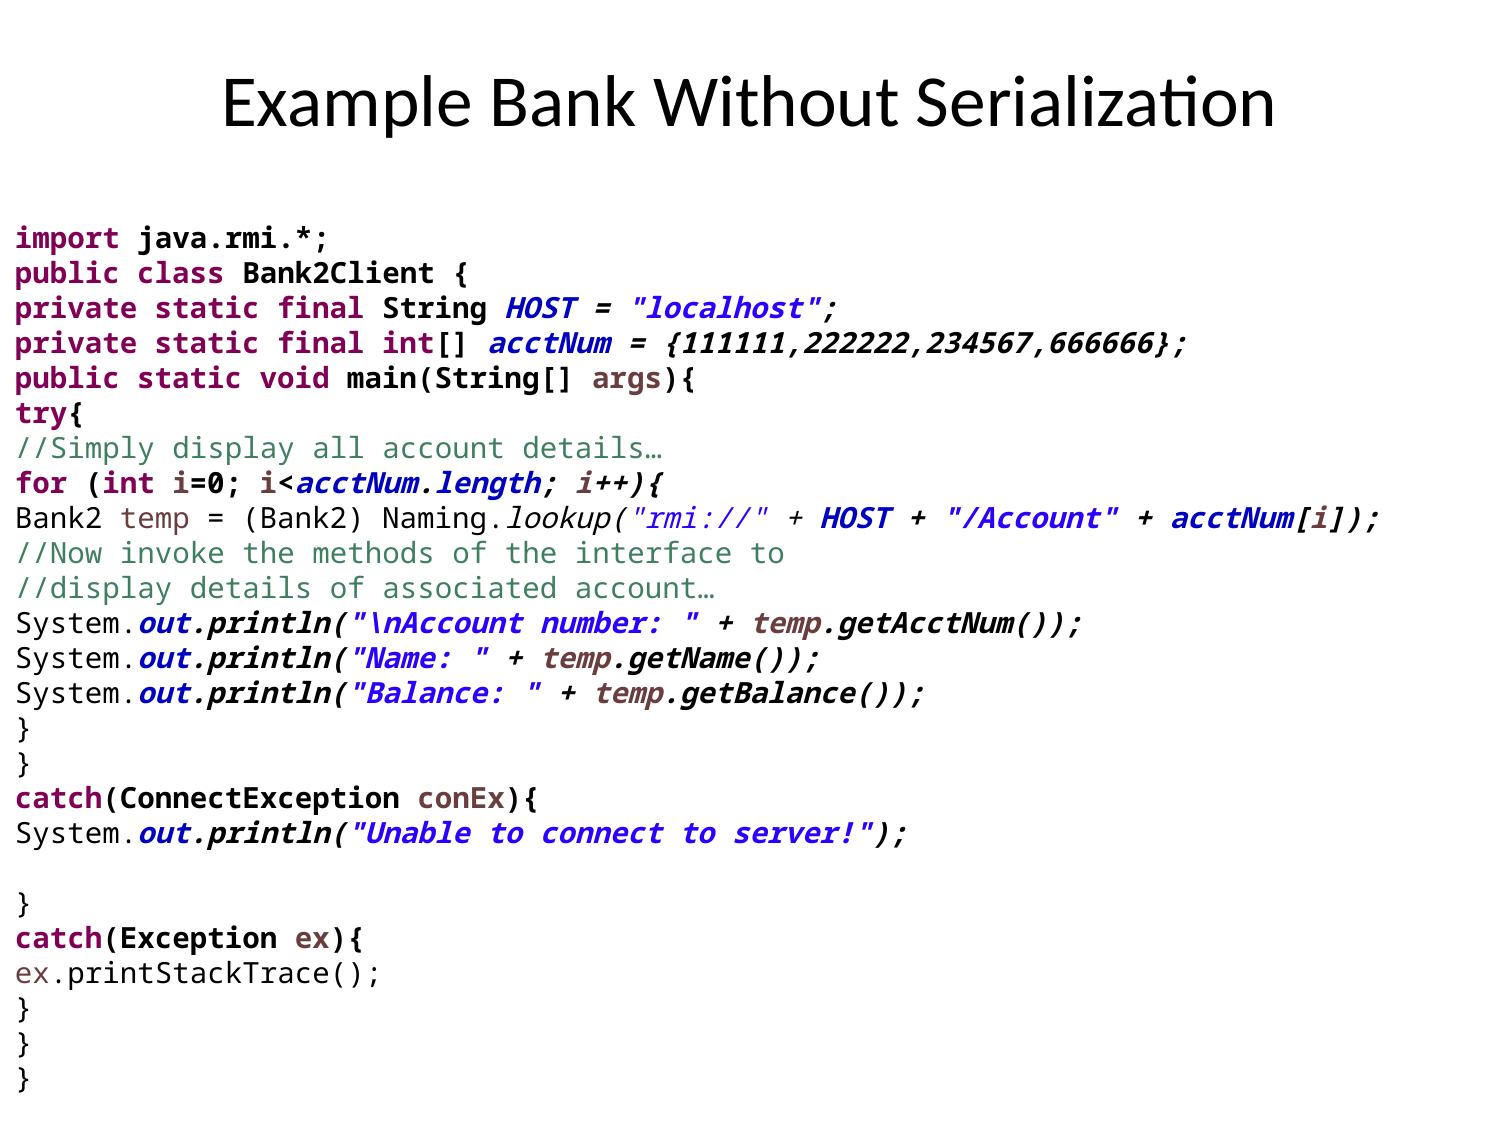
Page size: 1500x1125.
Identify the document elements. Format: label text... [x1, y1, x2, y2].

title Example Bank Without Serialization [75, 45, 1425, 150]
text_box import java.rmi.*; public class Bank2Client { private static final String HOST = "localhost"; private static final int[] acctNum = {111111,222222,234567,666666}; public static void main(String[] args){ try{ //Simply display all account details… for (int i=0; i<acctNum.length; i++){ Bank2 temp = (Bank2) Naming.lookup("rmi://" + HOST + "/Account" + acctNum[i]); //Now invoke the methods of the interface to //display details of associated account… System.out.println("\nAccount number: " + temp.getAcctNum()); System.out.println("Name: " + temp.getName()); System.out.println("Balance: " + temp.getBalance()); } } catch(ConnectException conEx){ System.out.println("Unable to connect to server!"); } catch(Exception ex){ ex.printStackTrace(); } } } [0, 212, 1500, 1102]
